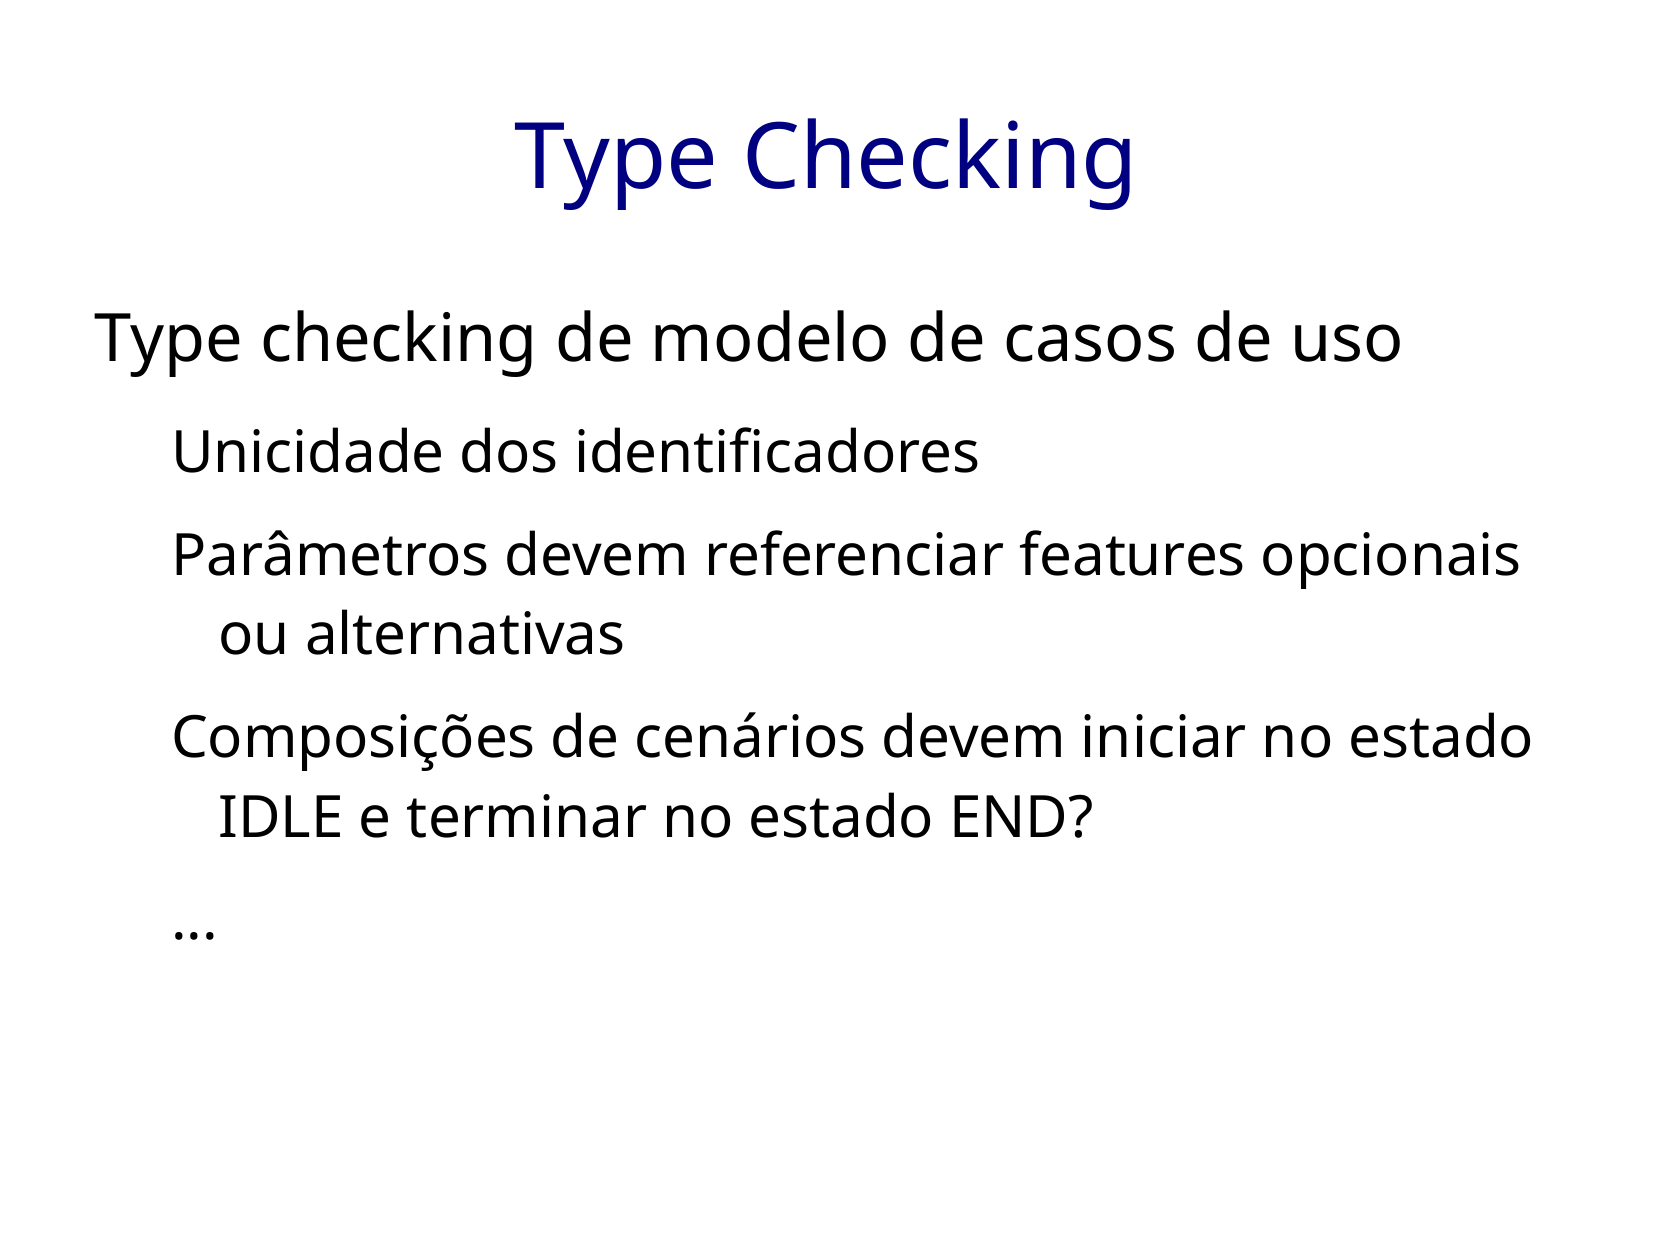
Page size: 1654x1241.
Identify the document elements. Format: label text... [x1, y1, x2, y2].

title Type Checking [82, 49, 1571, 257]
list Type checking de modelo de casos de uso Unicidade dos identificadores Parâmetros devem referenciar features opcionais ou alternativas Composições de cenários devem iniciar no estado IDLE e terminar no estado END? ... [76, 290, 1565, 1182]
